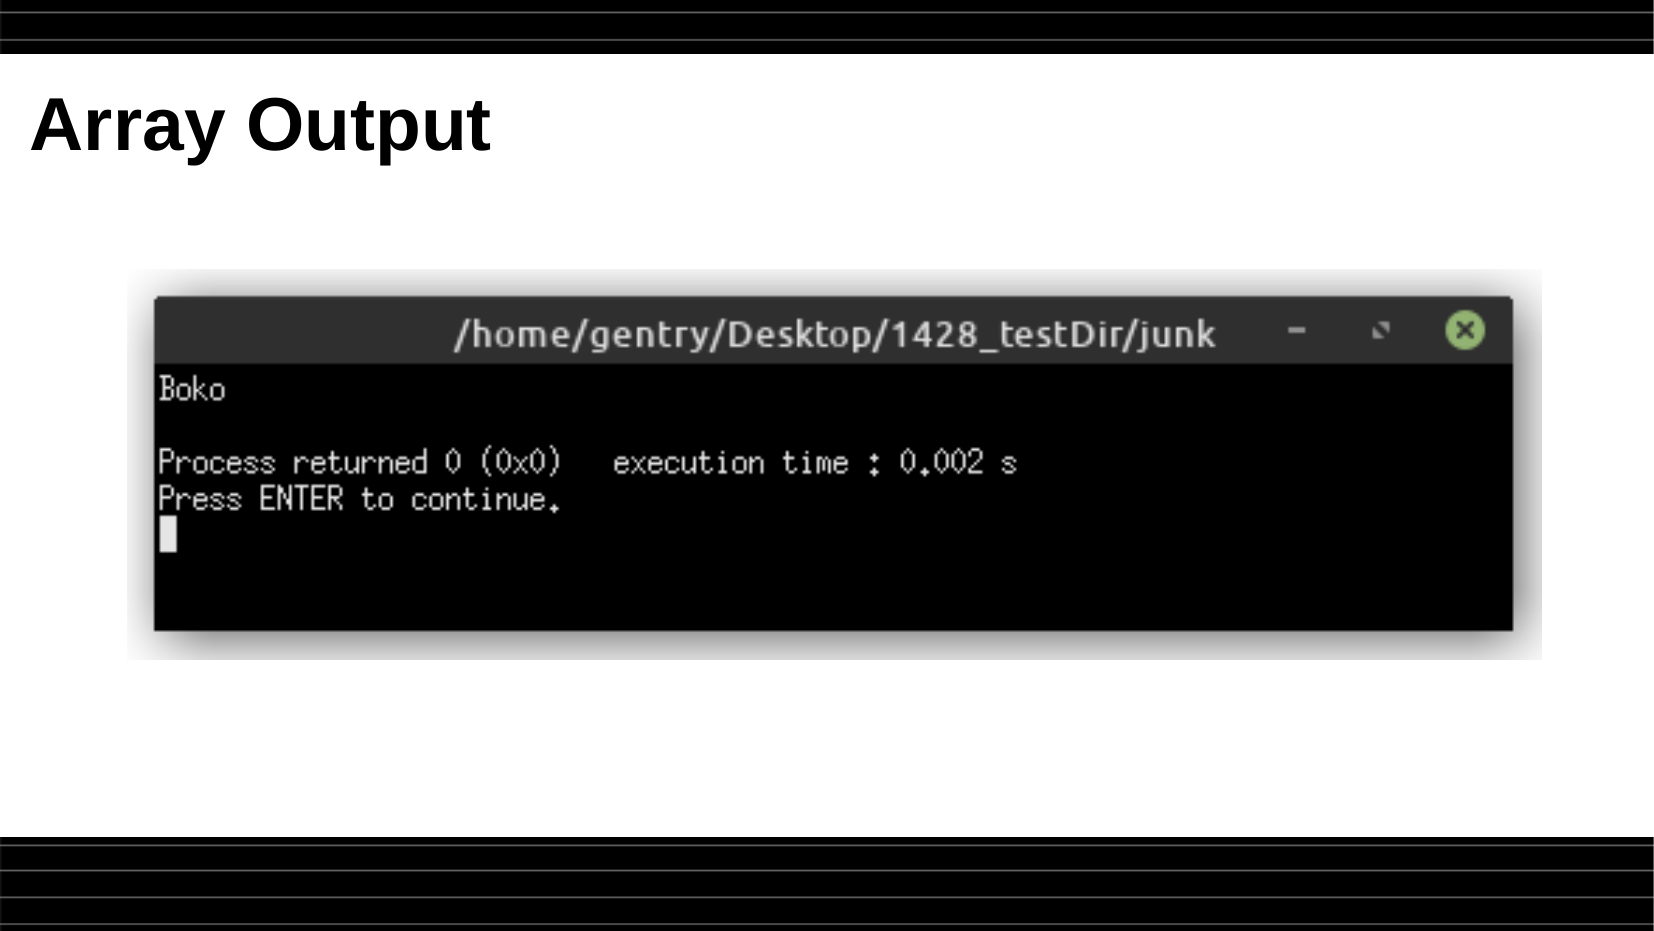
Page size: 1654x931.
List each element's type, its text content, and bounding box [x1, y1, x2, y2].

picture [0, 837, 1654, 931]
picture [0, 0, 1654, 54]
picture [127, 269, 1542, 661]
text_box Array Output [15, 75, 1546, 174]
